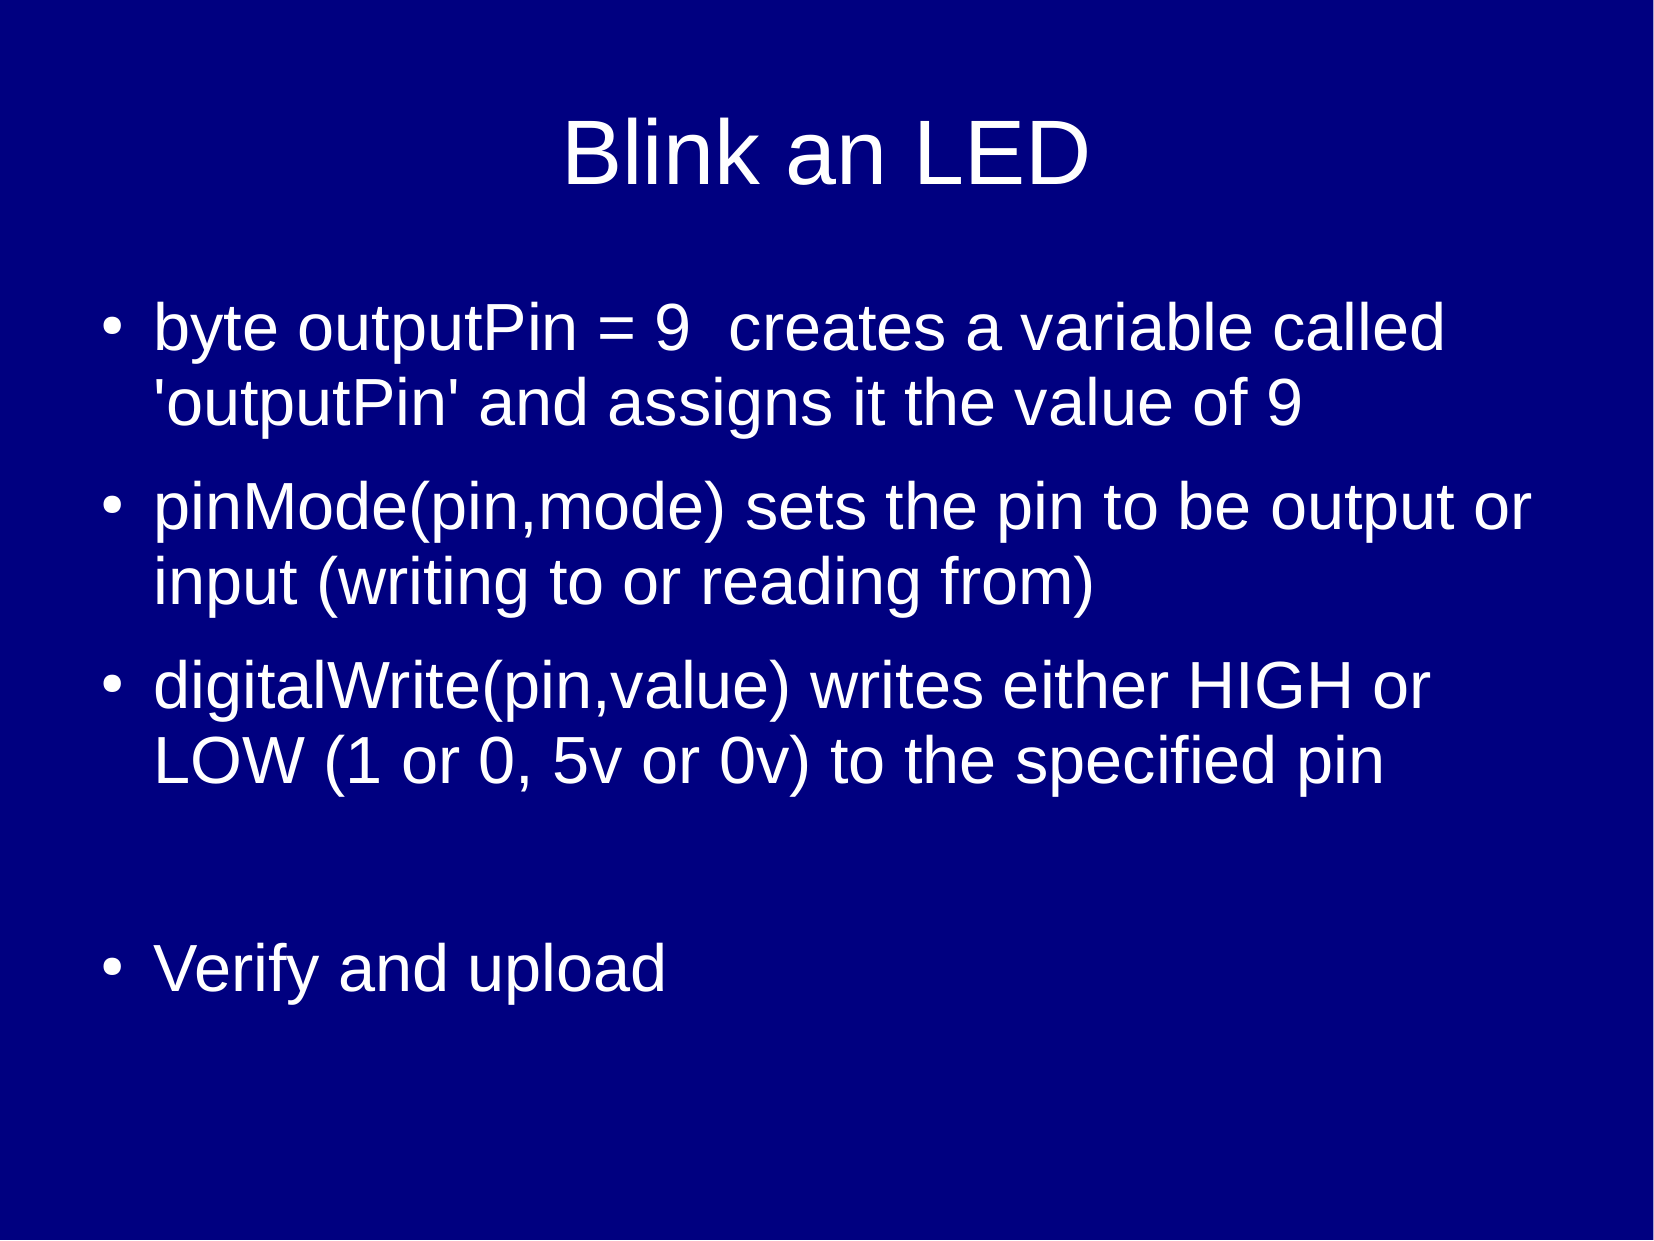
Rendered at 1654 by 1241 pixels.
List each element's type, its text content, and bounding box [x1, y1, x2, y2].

title Blink an LED [82, 49, 1571, 257]
list byte outputPin = 9 creates a variable called 'outputPin' and assigns it the value of 9 pinMode(pin,mode) sets the pin to be output or input (writing to or reading from) digitalWrite(pin,value) writes either HIGH or LOW (1 or 0, 5v or 0v) to the specified pin Verify and upload [82, 290, 1571, 1109]
